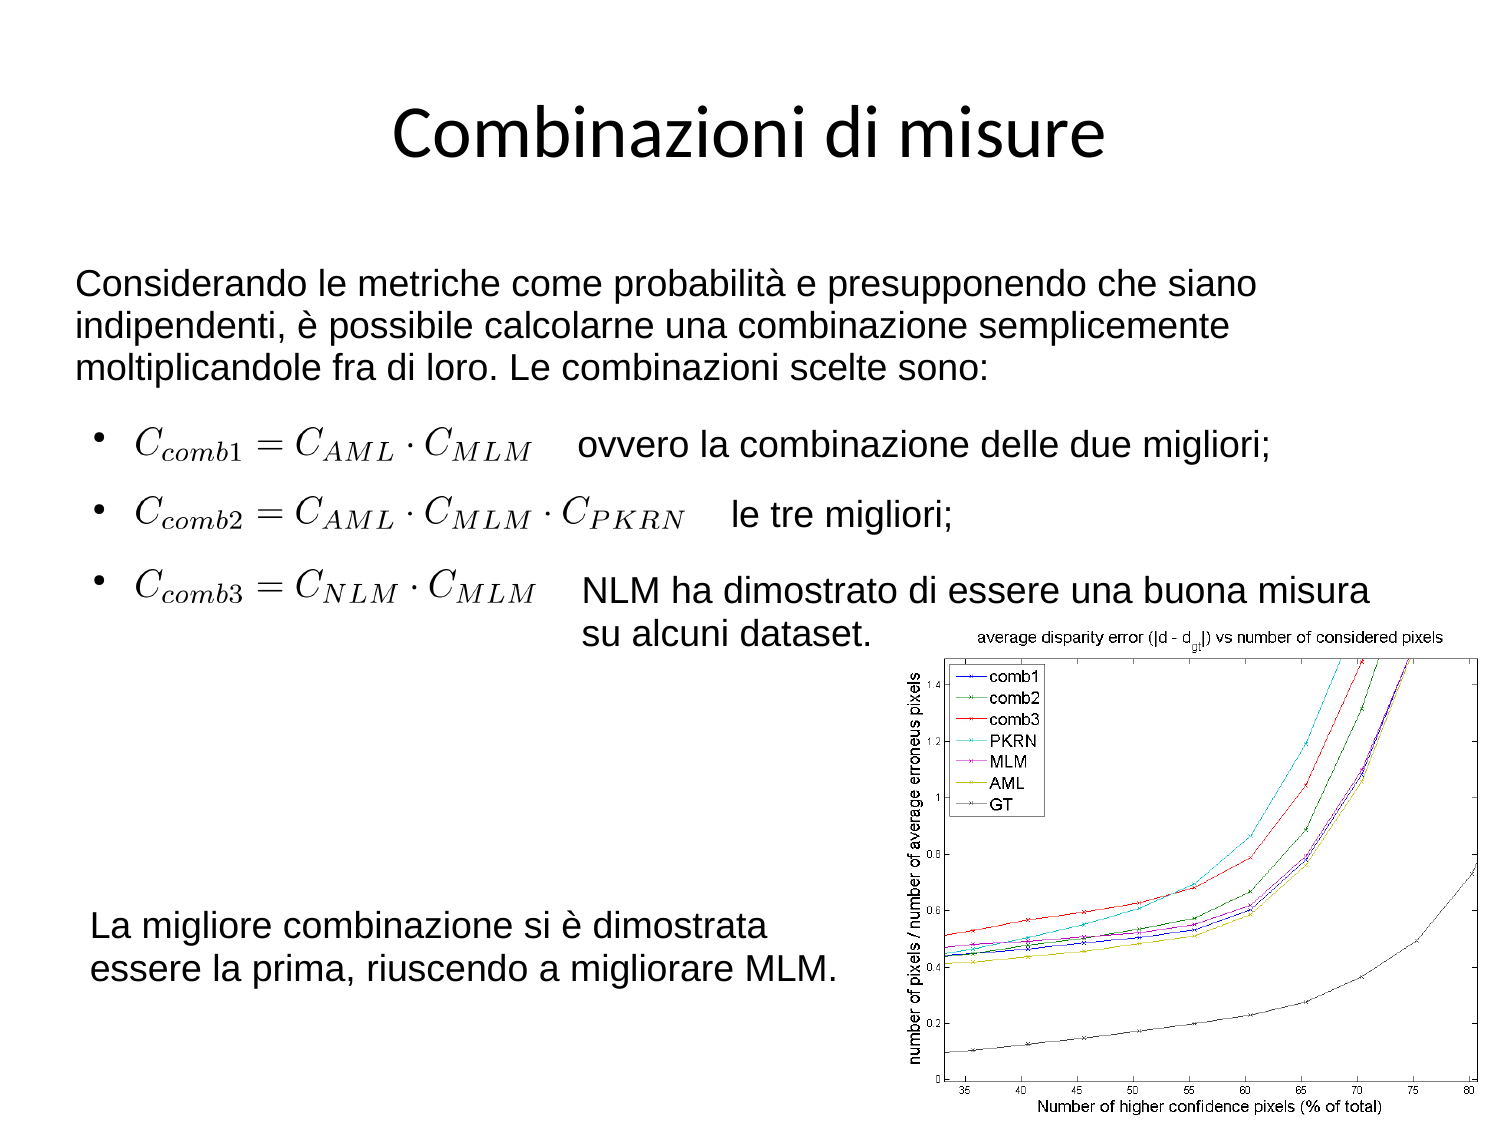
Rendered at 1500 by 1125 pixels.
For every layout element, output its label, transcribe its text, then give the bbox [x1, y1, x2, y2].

title Combinazioni di misure [75, 45, 1425, 233]
picture [897, 625, 1489, 1118]
text_box le tre migliori; [716, 486, 969, 544]
text_box NLM ha dimostrato di essere una buona misura su alcuni dataset. [566, 562, 1396, 662]
picture [136, 569, 536, 603]
text_box La migliore combinazione si è dimostrata essere la prima, riuscendo a migliorare MLM. [75, 897, 854, 997]
picture [136, 496, 685, 529]
picture [136, 427, 532, 461]
list Considerando le metriche come probabilità e presupponendo che siano indipendenti, è possibile calcolarne una combinazione semplicemente moltiplicandole fra di loro. Le combinazioni scelte sono: [75, 262, 1425, 1005]
text_box ovvero la combinazione delle due migliori; [562, 415, 1287, 473]
